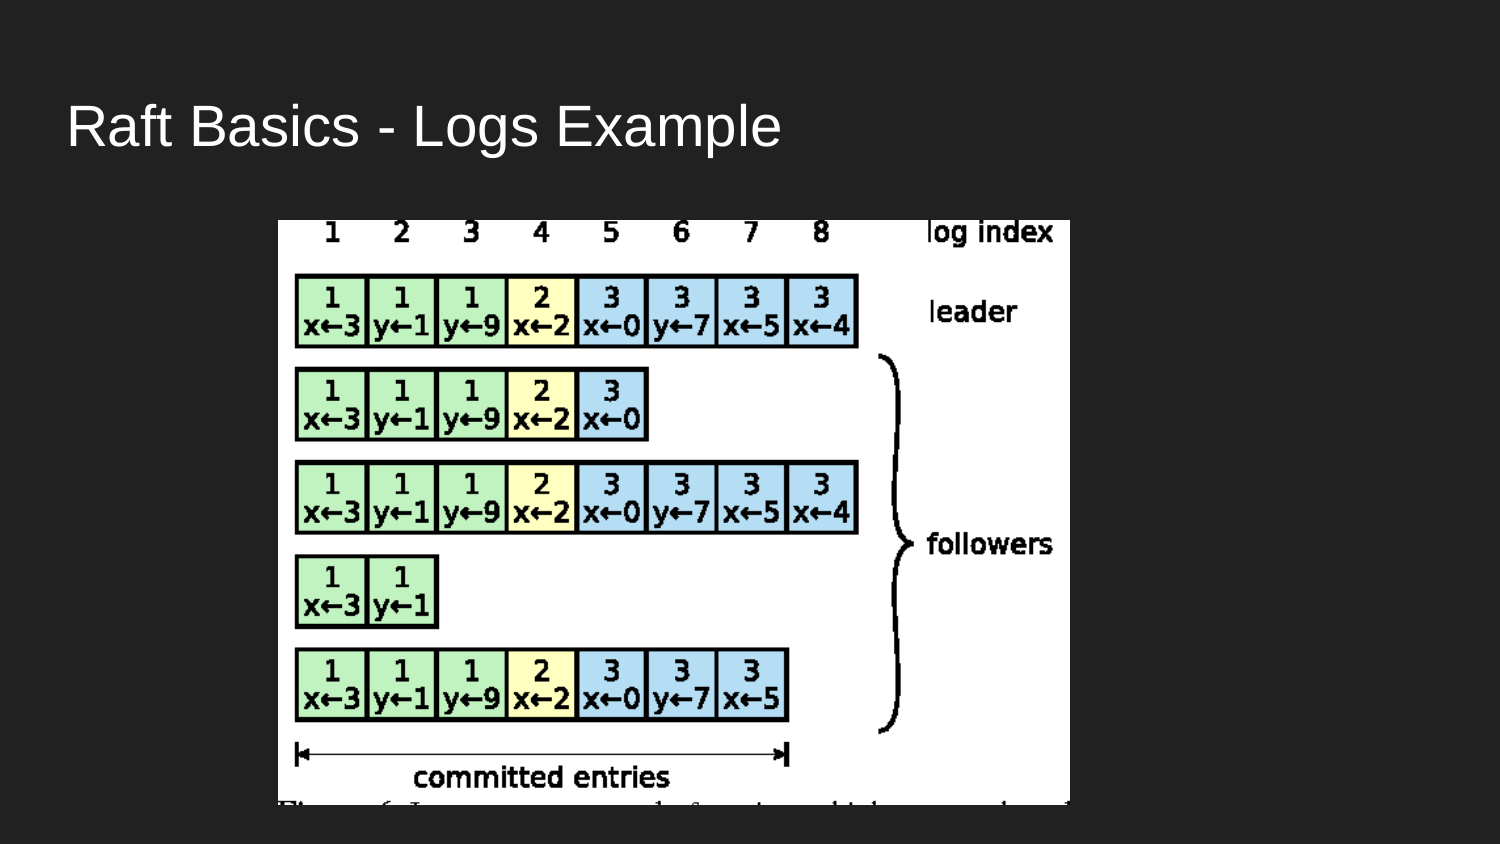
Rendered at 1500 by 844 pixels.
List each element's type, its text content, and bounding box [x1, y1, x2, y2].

picture [278, 220, 1070, 805]
title Raft Basics - Logs Example [51, 72, 1449, 167]
